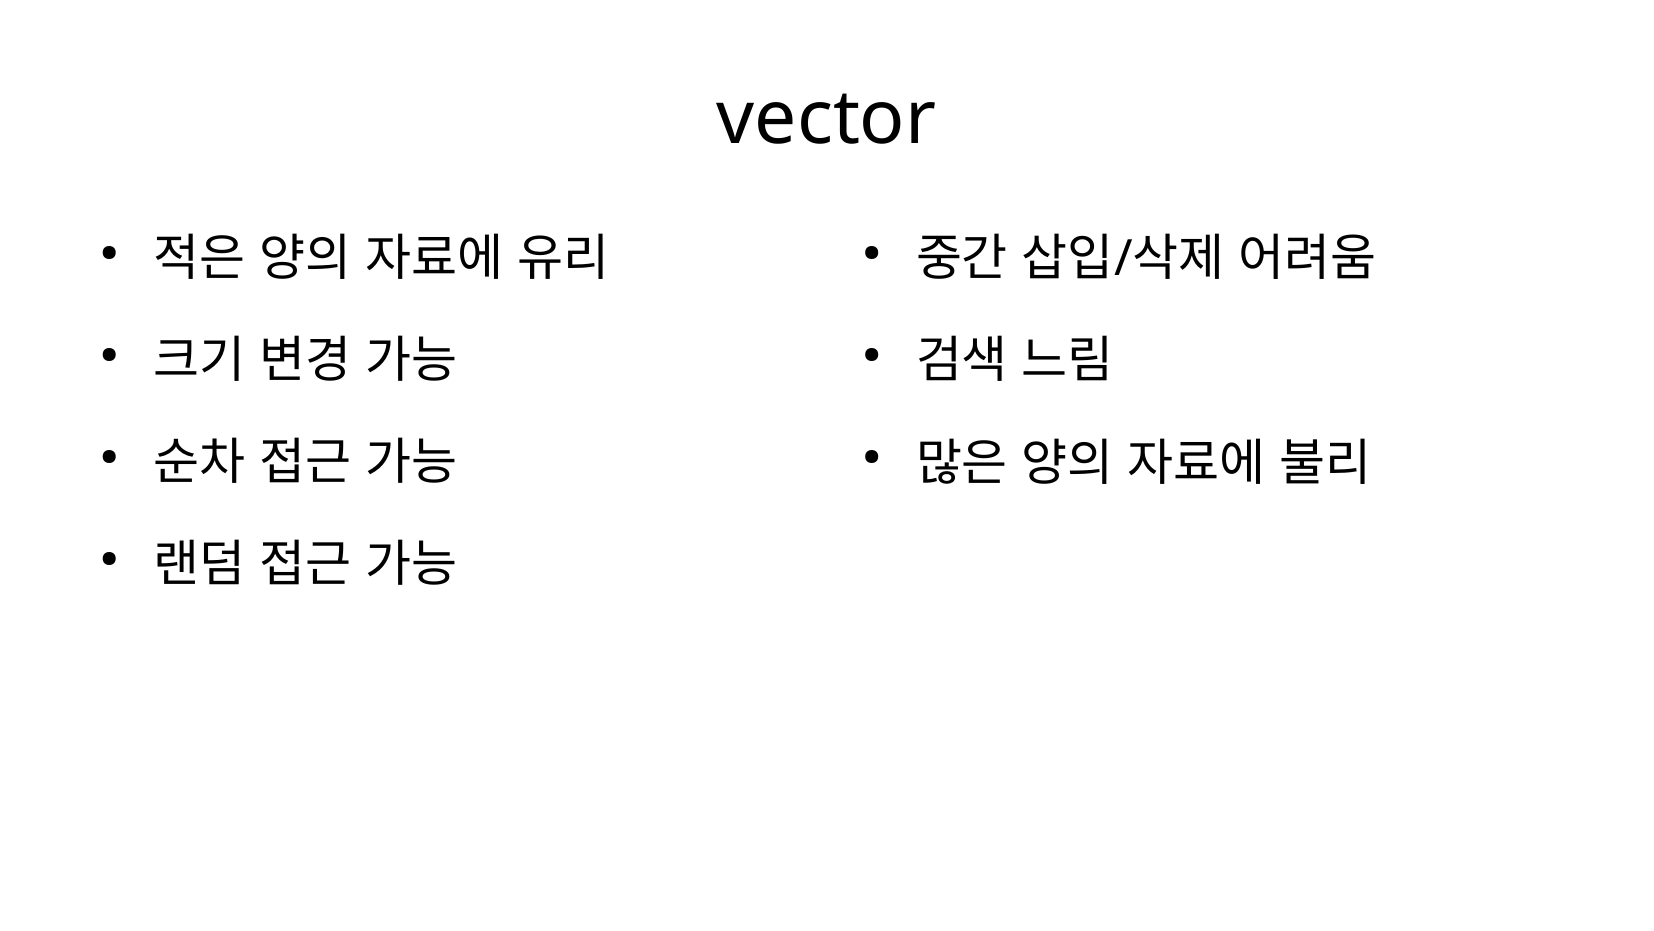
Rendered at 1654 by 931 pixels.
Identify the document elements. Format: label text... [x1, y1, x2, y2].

list 중간 삽입/삭제 어려움 검색 느림 많은 양의 자료에 불리 [845, 217, 1572, 758]
list 적은 양의 자료에 유리 크기 변경 가능 순차 접근 가능 랜덤 접근 가능 [82, 217, 809, 758]
title vector [82, 37, 1571, 193]
